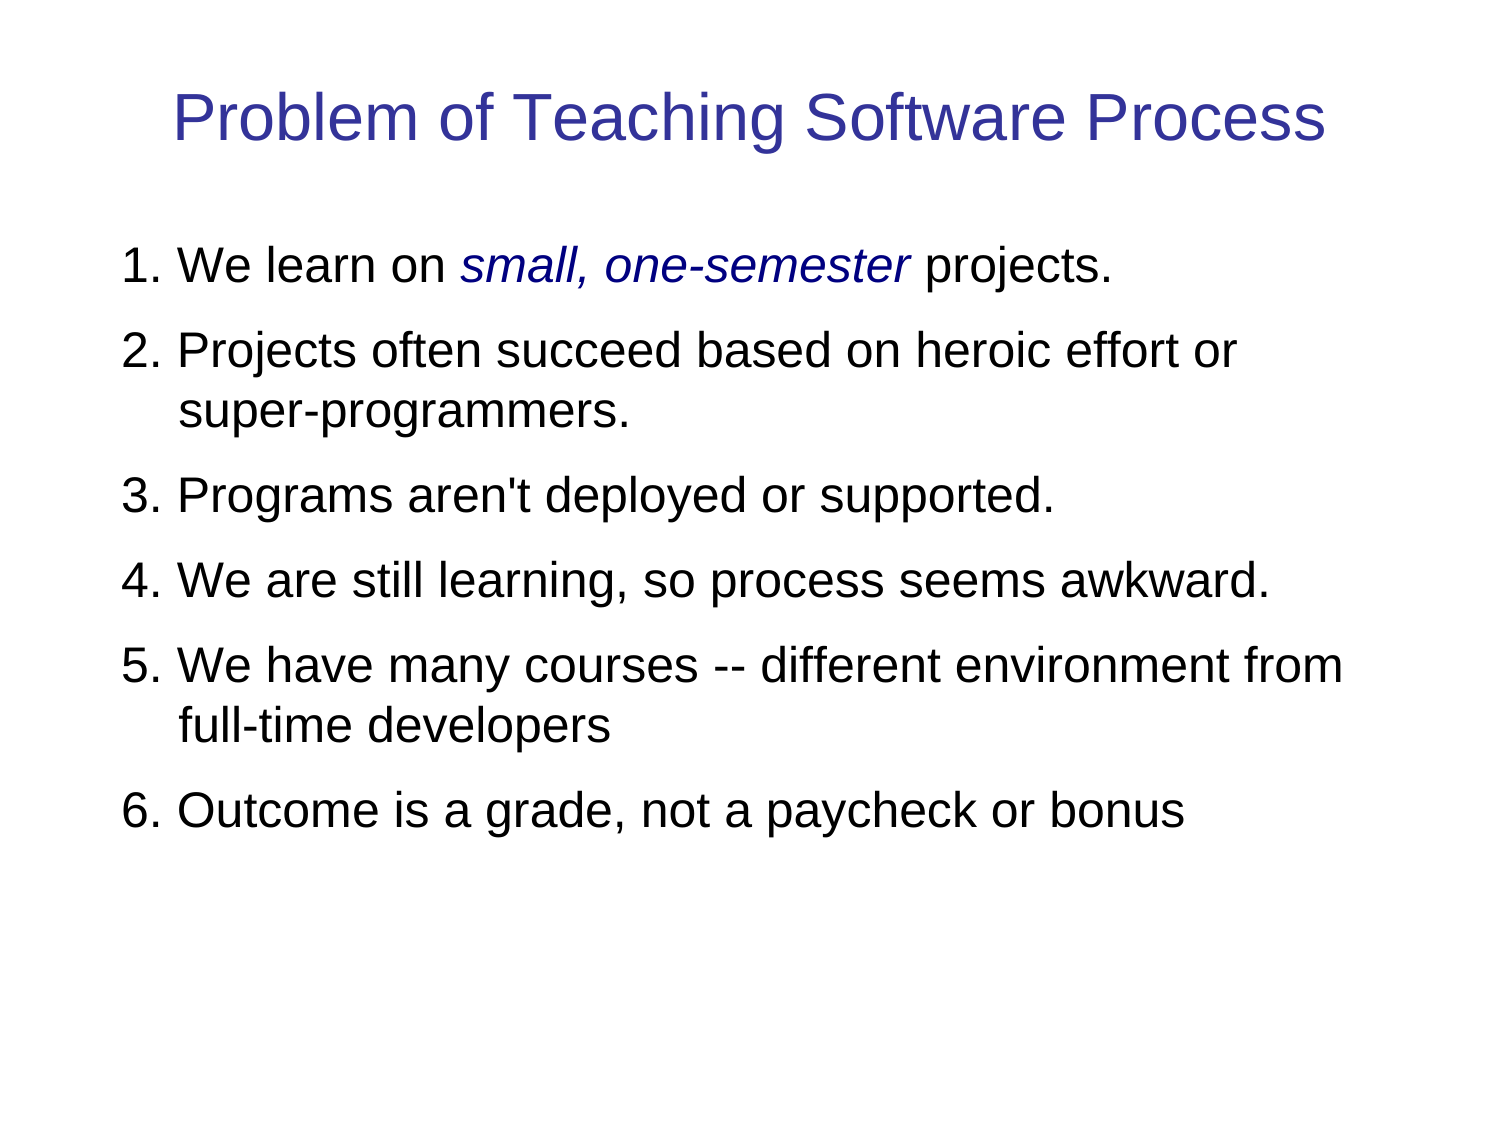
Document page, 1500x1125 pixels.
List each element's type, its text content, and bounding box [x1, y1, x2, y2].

title Problem of Teaching Software Process [100, 42, 1400, 185]
list 1. We learn on small, one-semester projects. 2. Projects often succeed based on heroic effort or super-programmers. 3. Programs aren't deployed or supported. 4. We are still learning, so process seems awkward. 5. We have many courses -- different environment from full-time developers 6. Outcome is a grade, not a paycheck or bonus [100, 224, 1400, 958]
